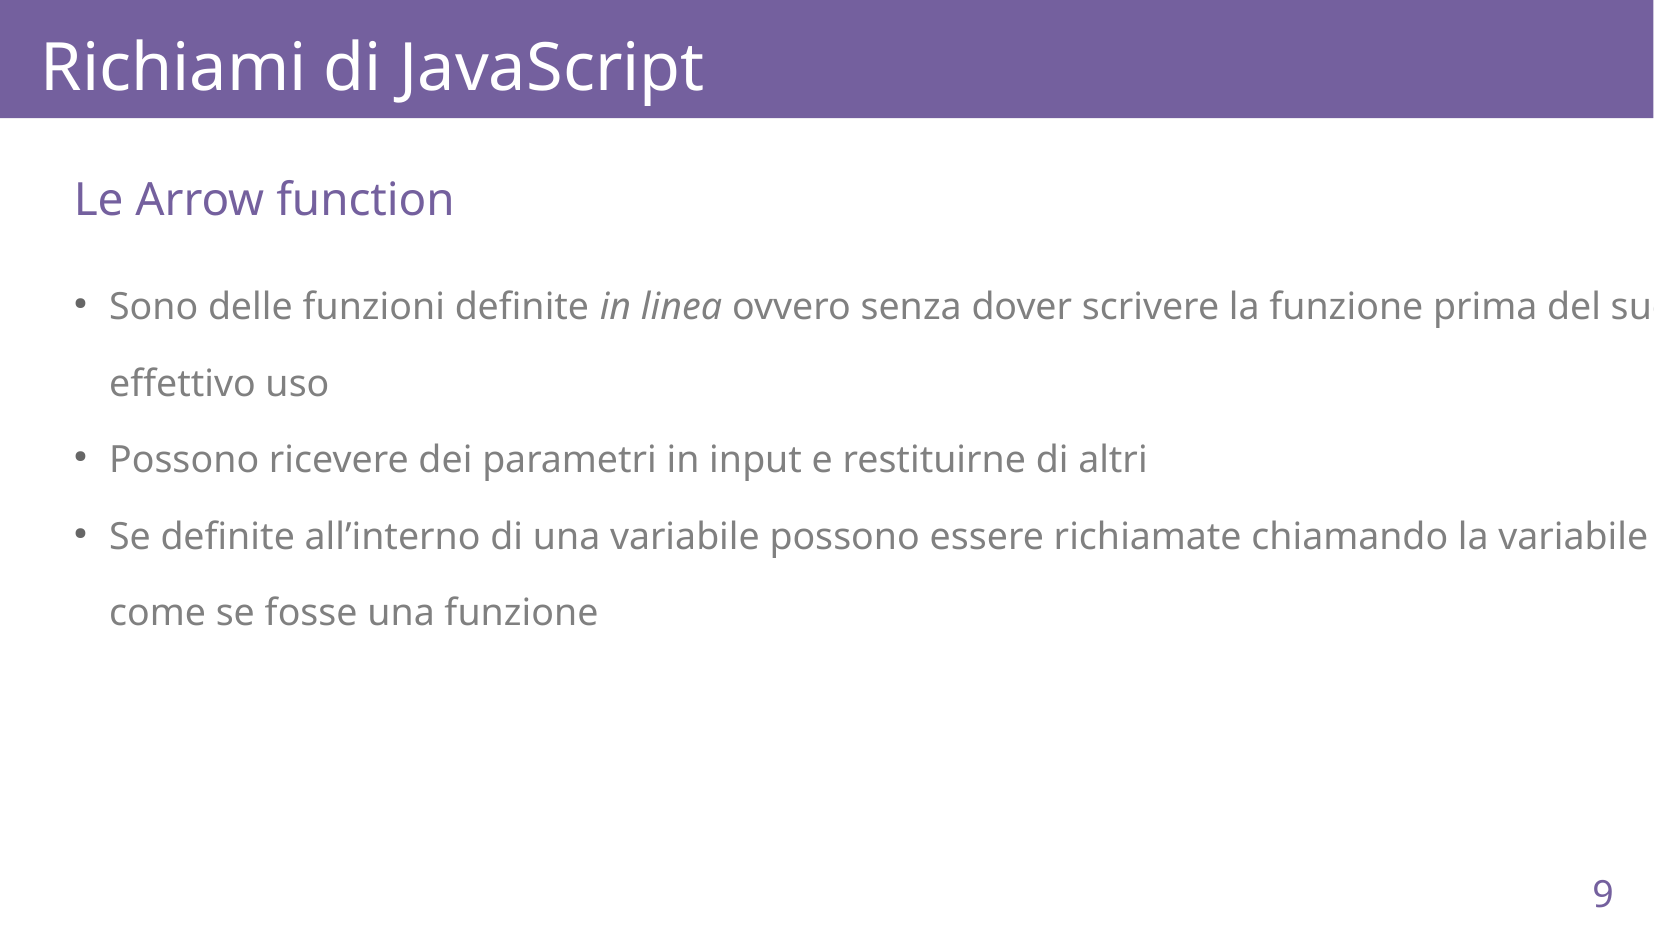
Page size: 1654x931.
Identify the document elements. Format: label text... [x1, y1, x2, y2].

text_box <numero> [1510, 860, 1654, 931]
text_box Richiami di JavaScript [25, 11, 942, 107]
text_box Le Arrow function [59, 158, 1107, 229]
text_box Sono delle funzioni definite in linea ovvero senza dover scrivere la funzione prima del suo effettivo uso Possono ricevere dei parametri in input e restituirne di altri Se definite all’interno di una variabile possono essere richiamate chiamando la variabile come se fosse una funzione [59, 246, 1648, 599]
text_box [0, 0, 1654, 119]
